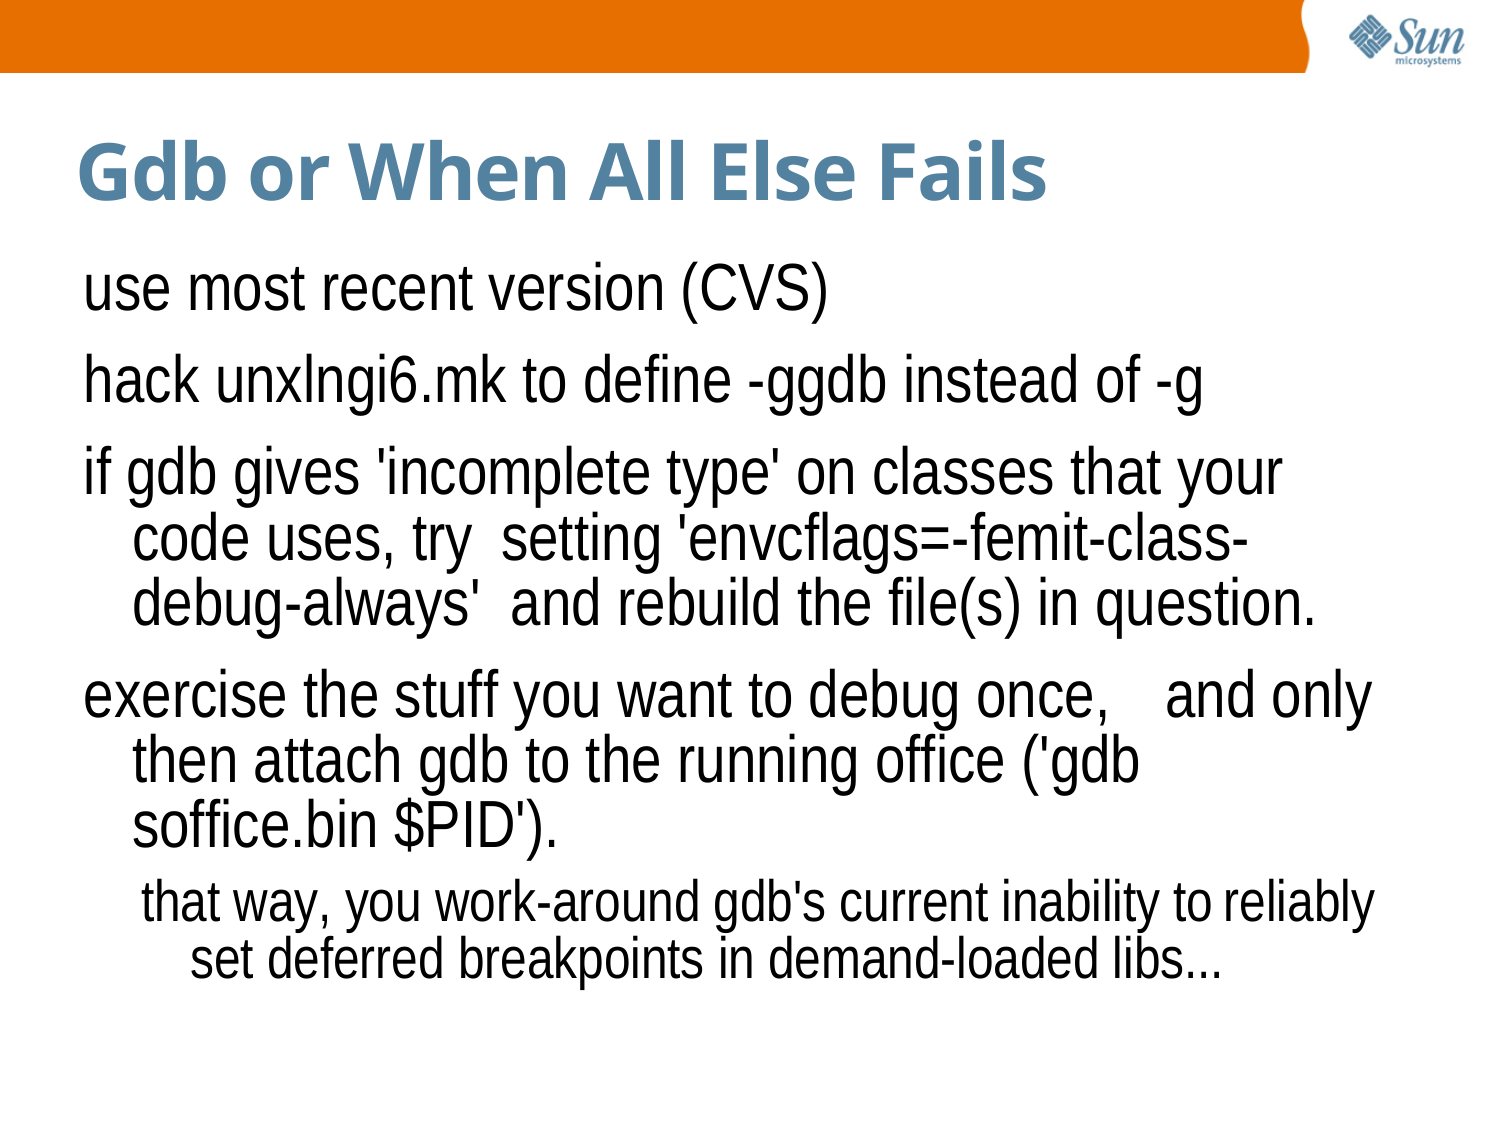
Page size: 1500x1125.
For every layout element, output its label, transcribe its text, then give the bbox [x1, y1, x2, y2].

list use most recent version (CVS) hack unxlngi6.mk to define -ggdb instead of -g if gdb gives 'incomplete type' on classes that your code uses, try setting 'envcflags=-femit-class-debug-always' and rebuild the file(s) in question. exercise the stuff you want to debug once, and only then attach gdb to the running office ('gdb soffice.bin $PID'). that way, you work-around gdb's current inability to reliably set deferred breakpoints in demand-loaded libs... [64, 258, 1401, 1062]
picture [0, 0, 1500, 73]
title Gdb or When All Else Fails [75, 123, 1437, 232]
